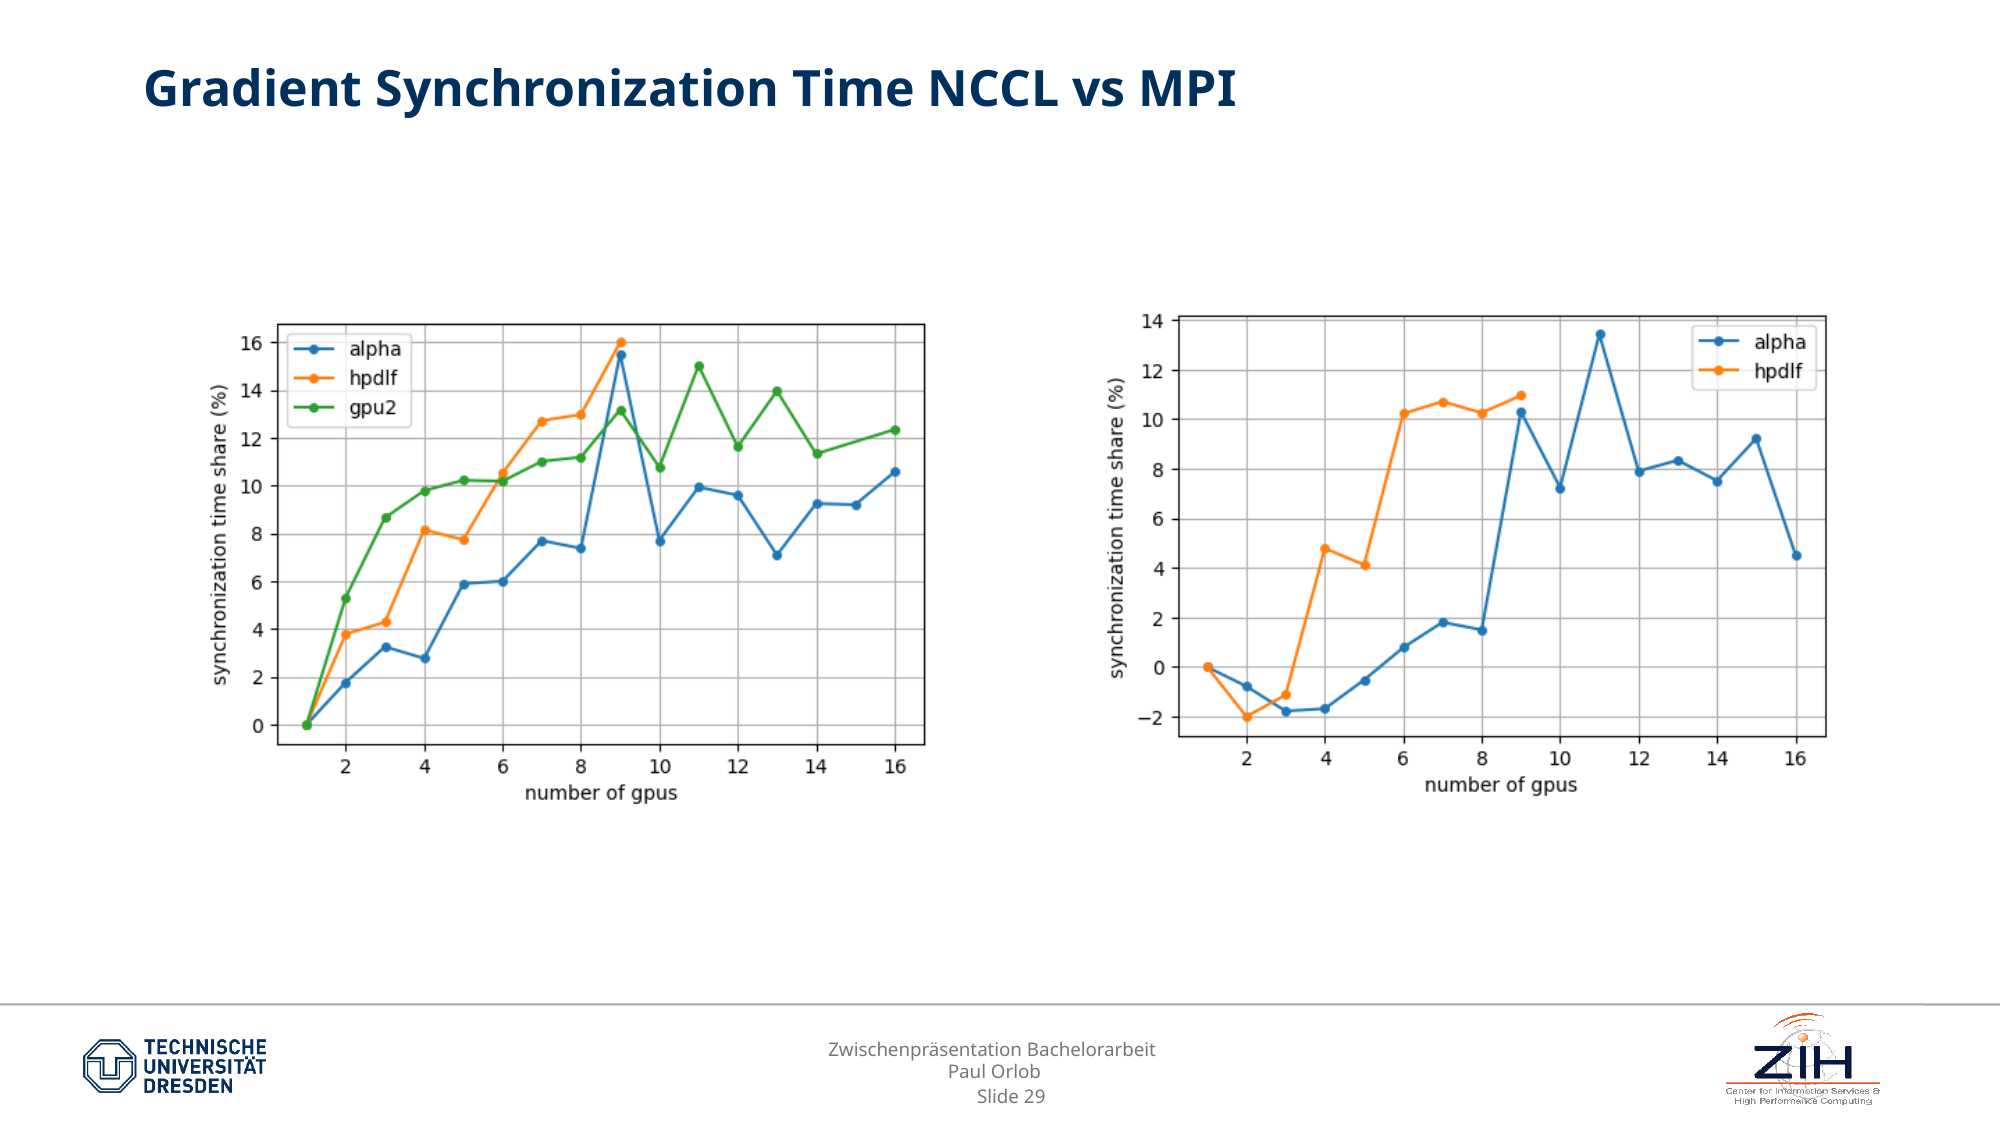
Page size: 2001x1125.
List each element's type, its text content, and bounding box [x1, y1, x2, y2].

picture [83, 1039, 266, 1093]
picture [198, 310, 938, 818]
picture [1095, 299, 1838, 810]
picture [1726, 1013, 1880, 1105]
title Gradient Synchronization Time NCCL vs MPI [143, 56, 1880, 169]
